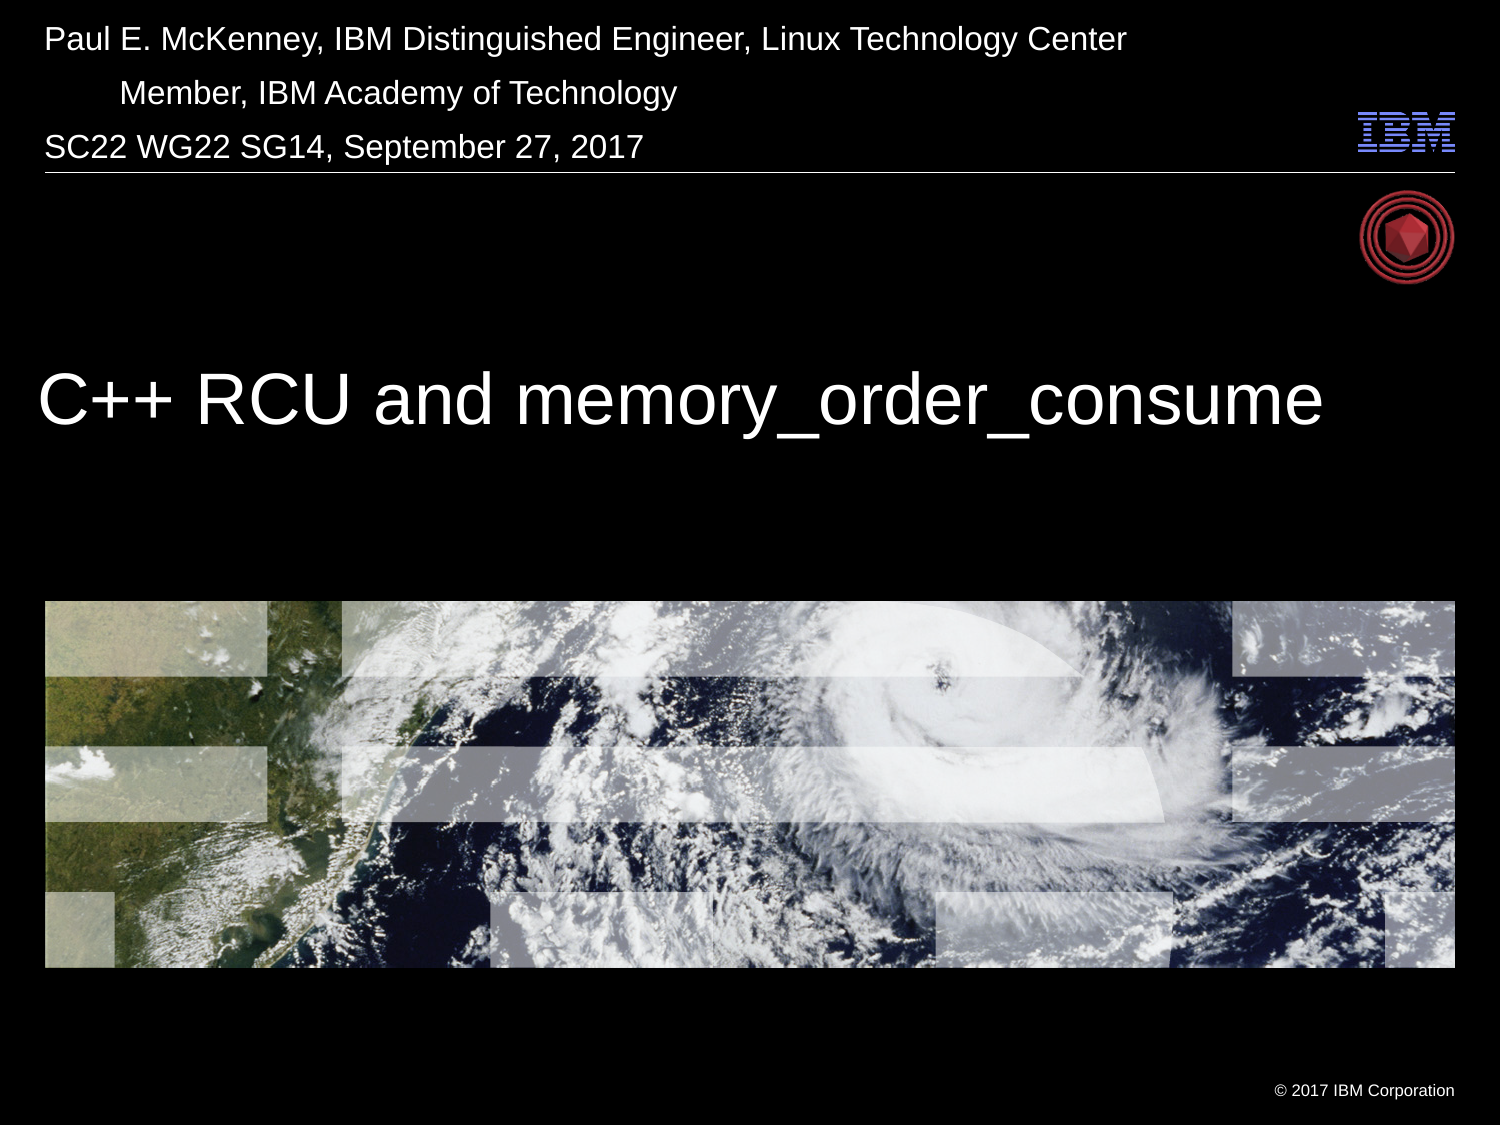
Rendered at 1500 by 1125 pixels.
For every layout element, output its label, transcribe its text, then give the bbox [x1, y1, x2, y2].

title C++ RCU and memory_order_consume [22, 232, 1461, 563]
picture [1354, 187, 1460, 293]
subtitle Paul E. McKenney, IBM Distinguished Engineer, Linux Technology Center Member, IBM Academy of Technology SC22 WG22 SG14, September 27, 2017 [29, 9, 1304, 174]
picture [1358, 112, 1455, 152]
picture [45, 601, 1455, 968]
